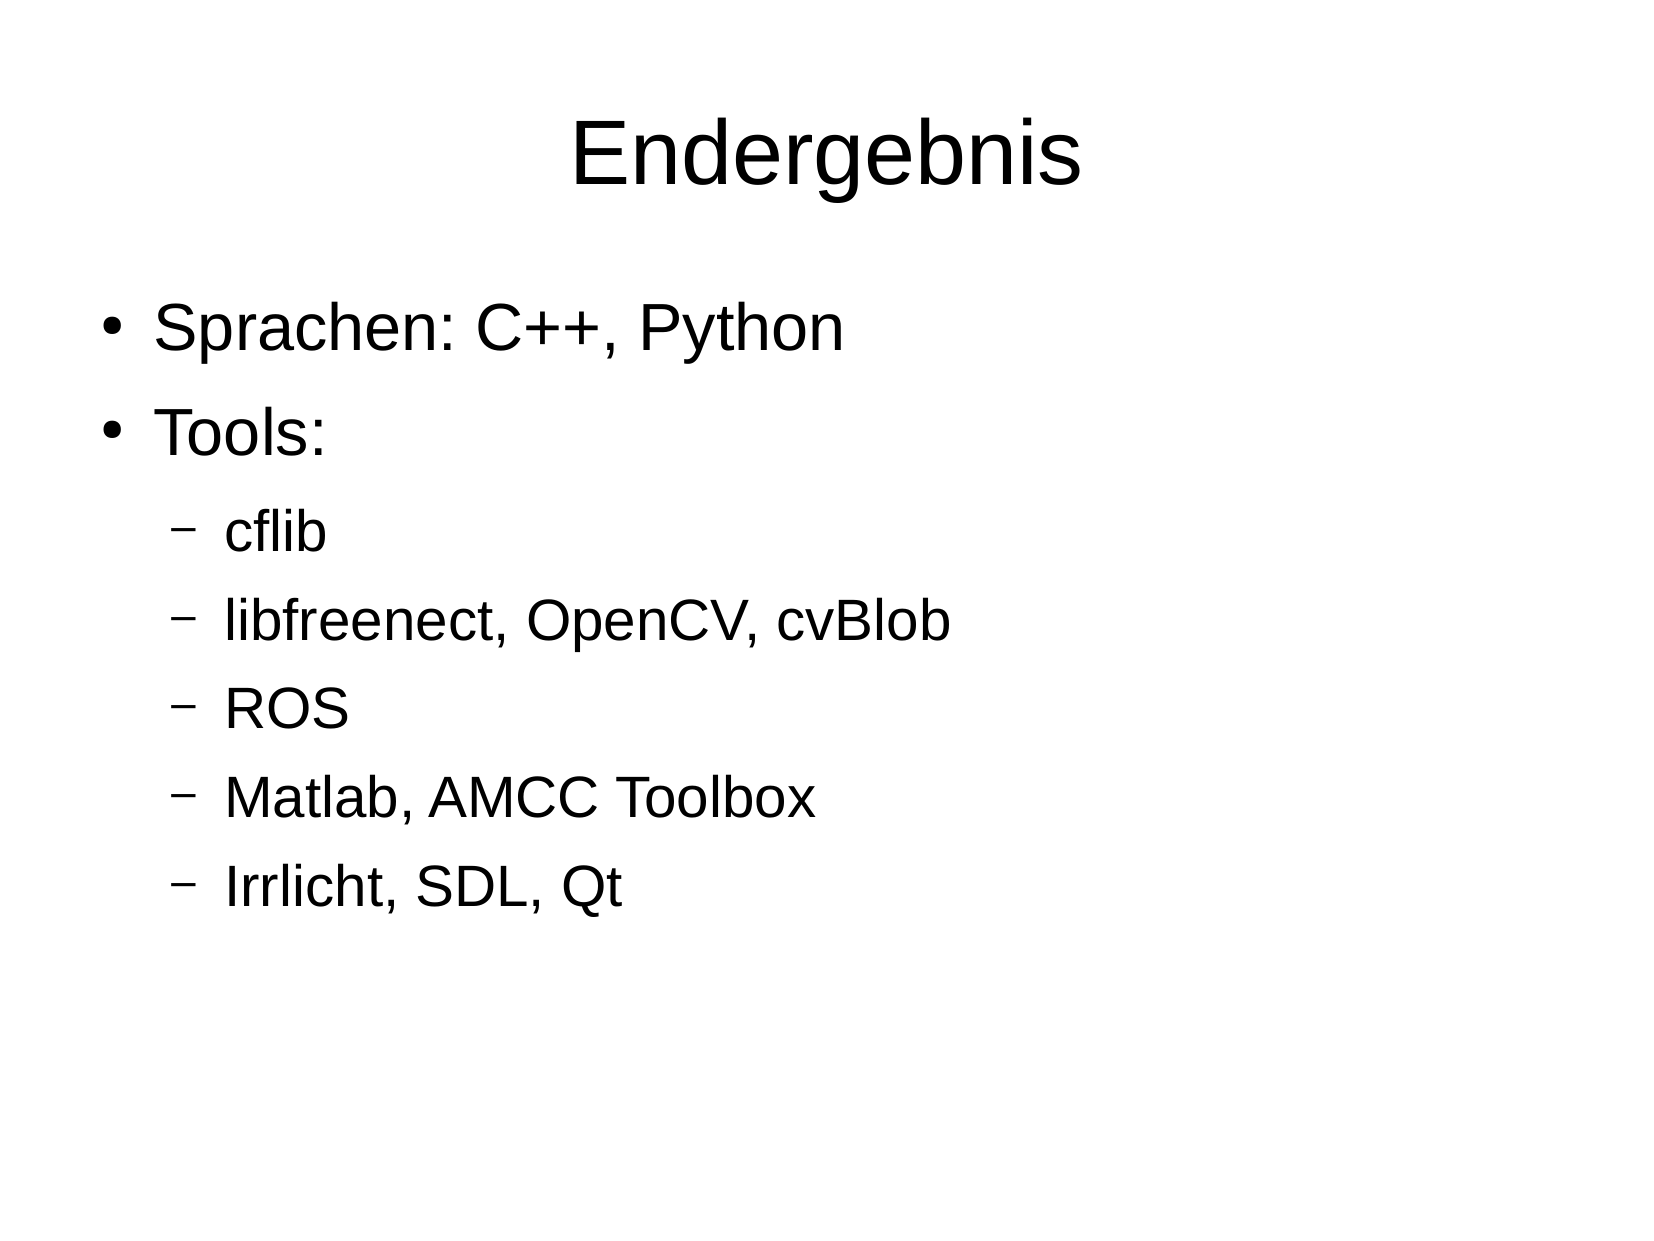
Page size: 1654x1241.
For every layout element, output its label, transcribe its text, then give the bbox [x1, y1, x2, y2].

title Endergebnis [82, 49, 1571, 257]
list Sprachen: C++, Python Tools: cflib libfreenect, OpenCV, cvBlob ROS Matlab, AMCC Toolbox Irrlicht, SDL, Qt [82, 290, 1571, 1010]
